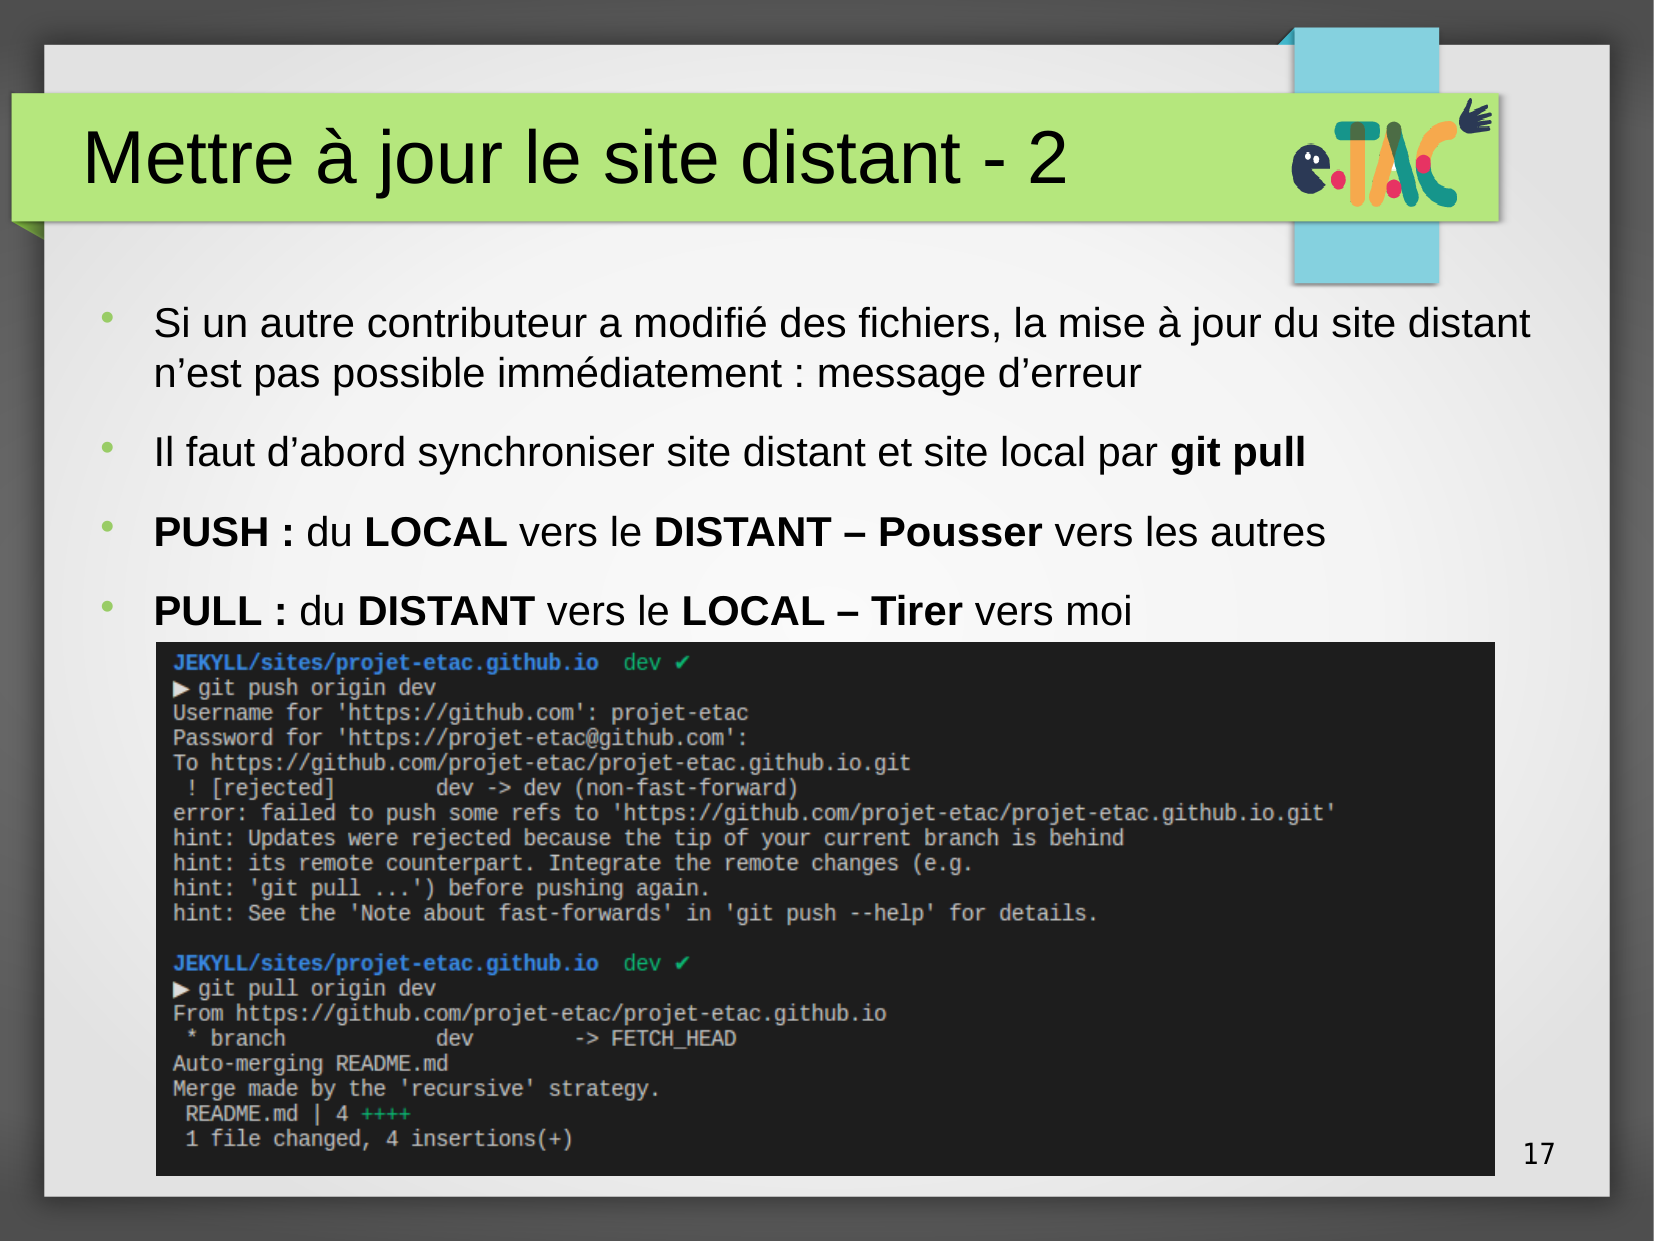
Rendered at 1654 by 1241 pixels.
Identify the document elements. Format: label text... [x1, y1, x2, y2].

picture [0, 0, 1654, 1241]
text_box Si un autre contributeur a modifié des fichiers, la mise à jour du site distant n’est pas possible immédiatement : message d’erreur Il faut d’abord synchroniser site distant et site local par git pull PUSH : du LOCAL vers le DISTANT – Pousser vers les autres PULL : du DISTANT vers le LOCAL – Tirer vers moi [82, 295, 1571, 1015]
text_box Mettre à jour le site distant - 2 [82, 94, 1264, 213]
